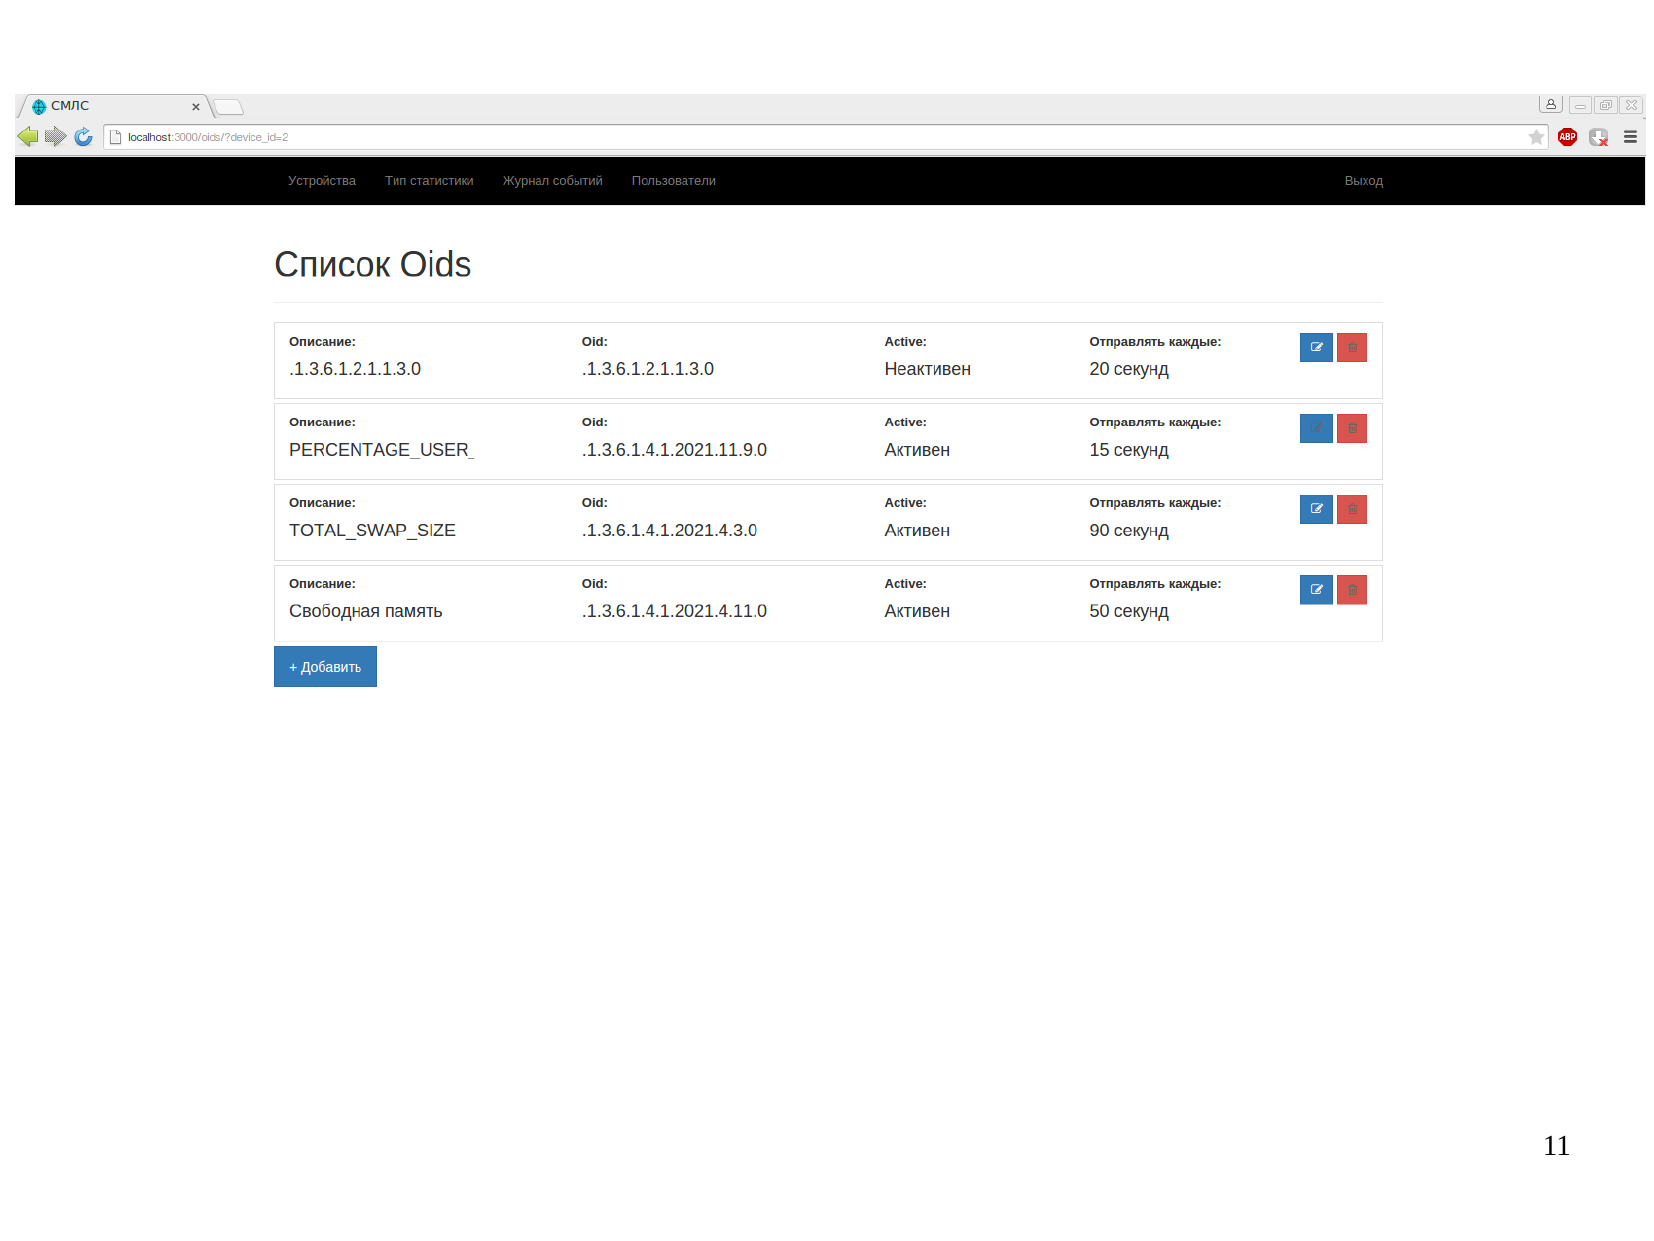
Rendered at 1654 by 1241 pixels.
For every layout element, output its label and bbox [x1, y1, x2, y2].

picture [0, 94, 1654, 1116]
